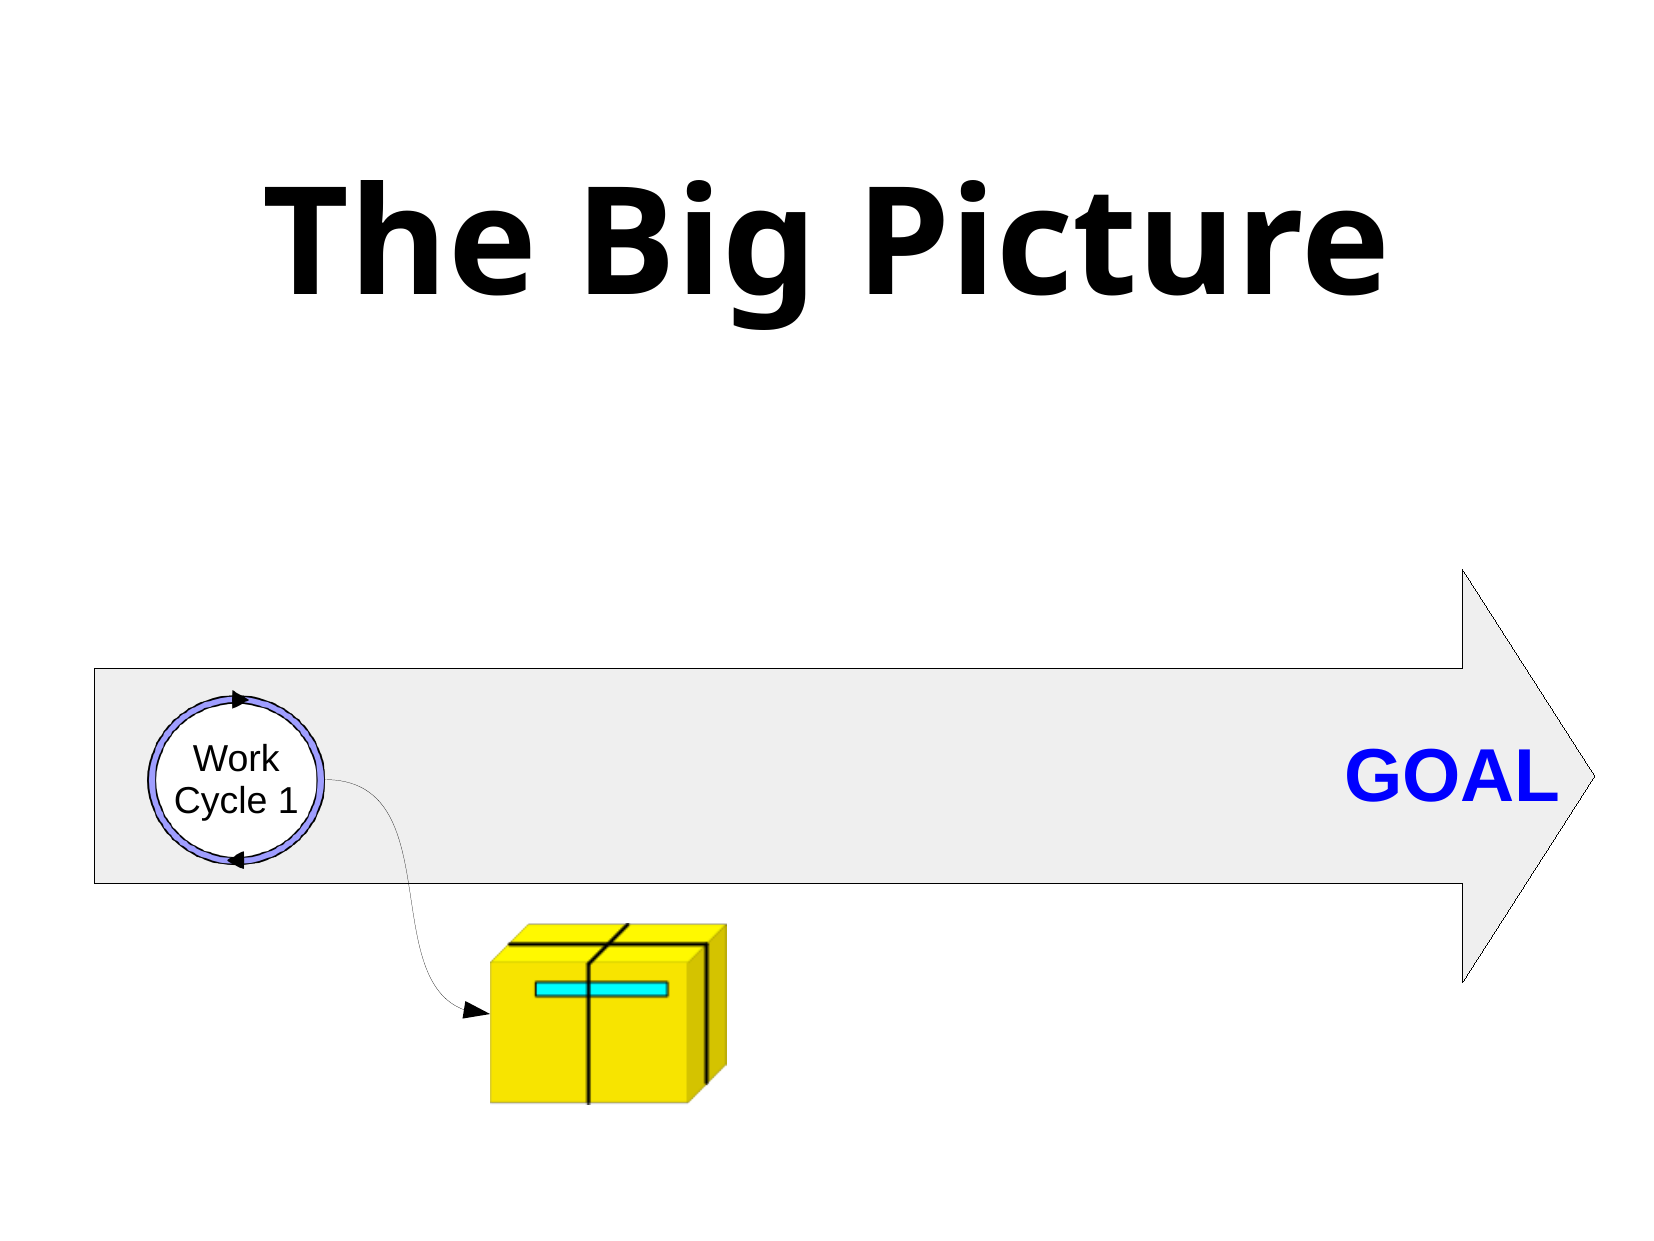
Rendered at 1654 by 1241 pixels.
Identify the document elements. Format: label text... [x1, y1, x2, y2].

title The Big Picture [59, 59, 1595, 414]
text_box [94, 569, 1559, 983]
picture [490, 923, 727, 1105]
picture [147, 690, 325, 869]
text_box [1576, 746, 1595, 806]
text_box GOAL [1329, 719, 1576, 833]
